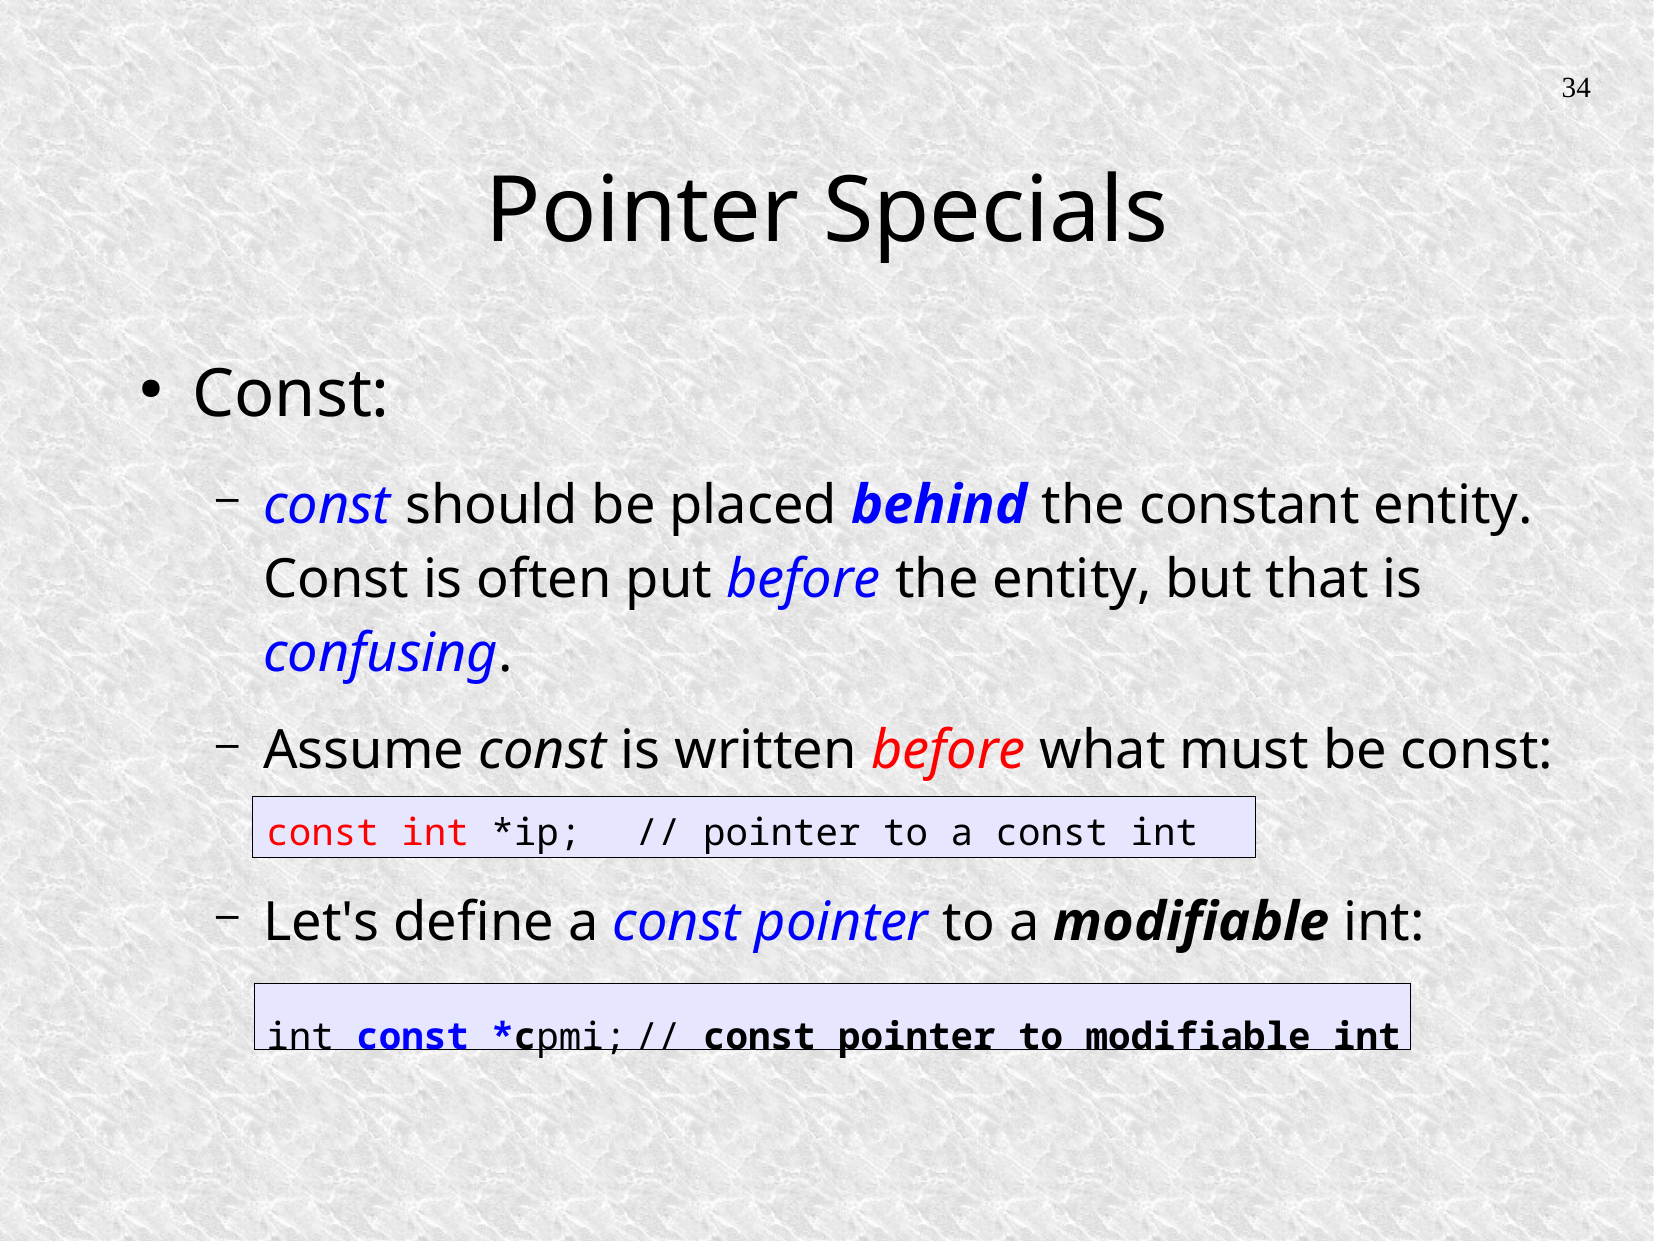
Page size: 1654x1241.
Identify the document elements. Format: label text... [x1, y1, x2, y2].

title Pointer Specials [121, 102, 1534, 311]
picture [0, 0, 1654, 1241]
text_box const int *ip; // pointer to a const int int const *cpmi; // const pointer to modifiable int [266, 805, 1539, 1197]
list Const: const should be placed behind the constant entity. Const is often put before the entity, but that is confusing. Assume const is written before what must be const: Let's define a const pointer to a modifiable int: [121, 344, 1611, 1162]
